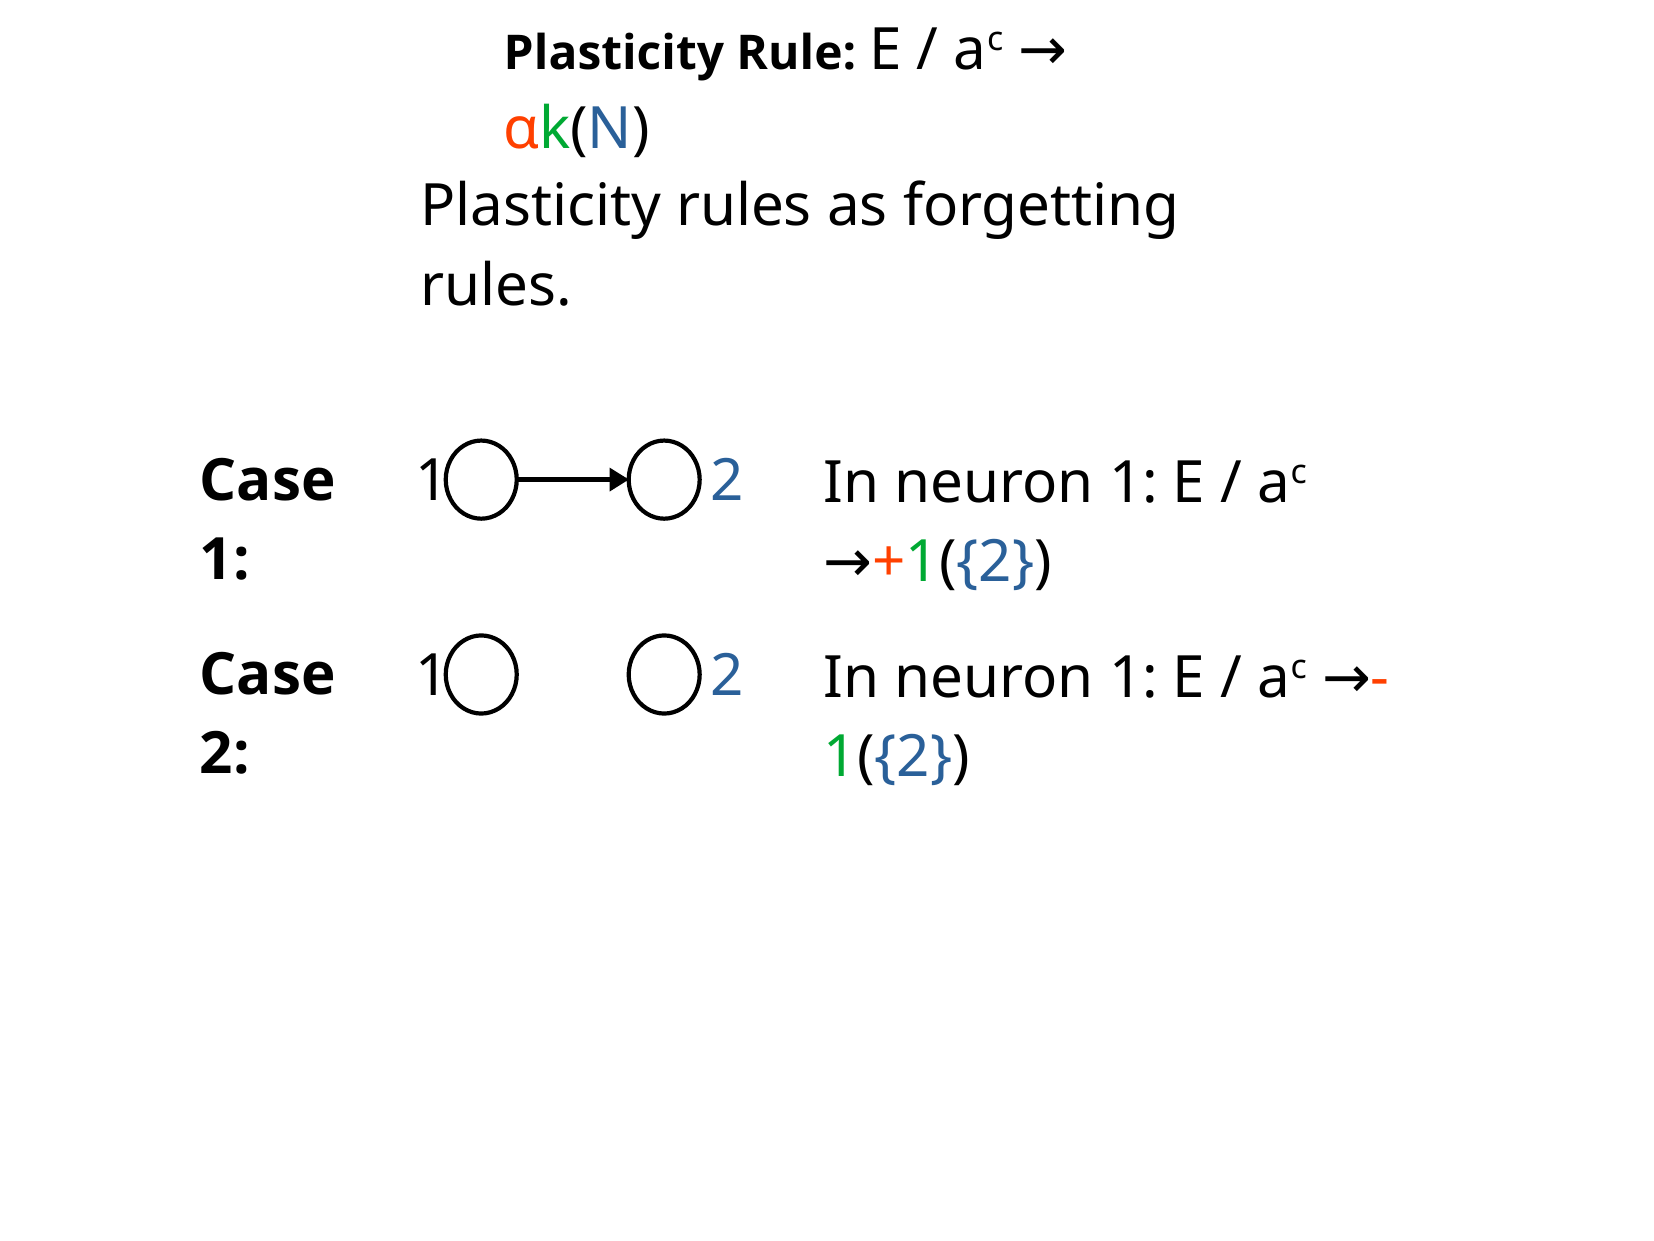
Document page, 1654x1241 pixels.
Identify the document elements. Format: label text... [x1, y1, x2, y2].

text_box Plasticity rules as forgetting rules. [405, 156, 1261, 248]
text_box Case 1: [184, 430, 395, 522]
text_box Case 2: [184, 625, 395, 717]
text_box Plasticity Rule: E / ac → αk(N) [488, 0, 1156, 92]
text_box 1 [400, 430, 459, 523]
text_box 2 [695, 625, 754, 718]
text_box 1 [400, 625, 459, 718]
text_box In neuron 1: E / ac →-1({2}) [809, 627, 1476, 720]
text_box 2 [695, 430, 754, 523]
text_box In neuron 1: E / ac →+1({2}) [809, 432, 1476, 525]
